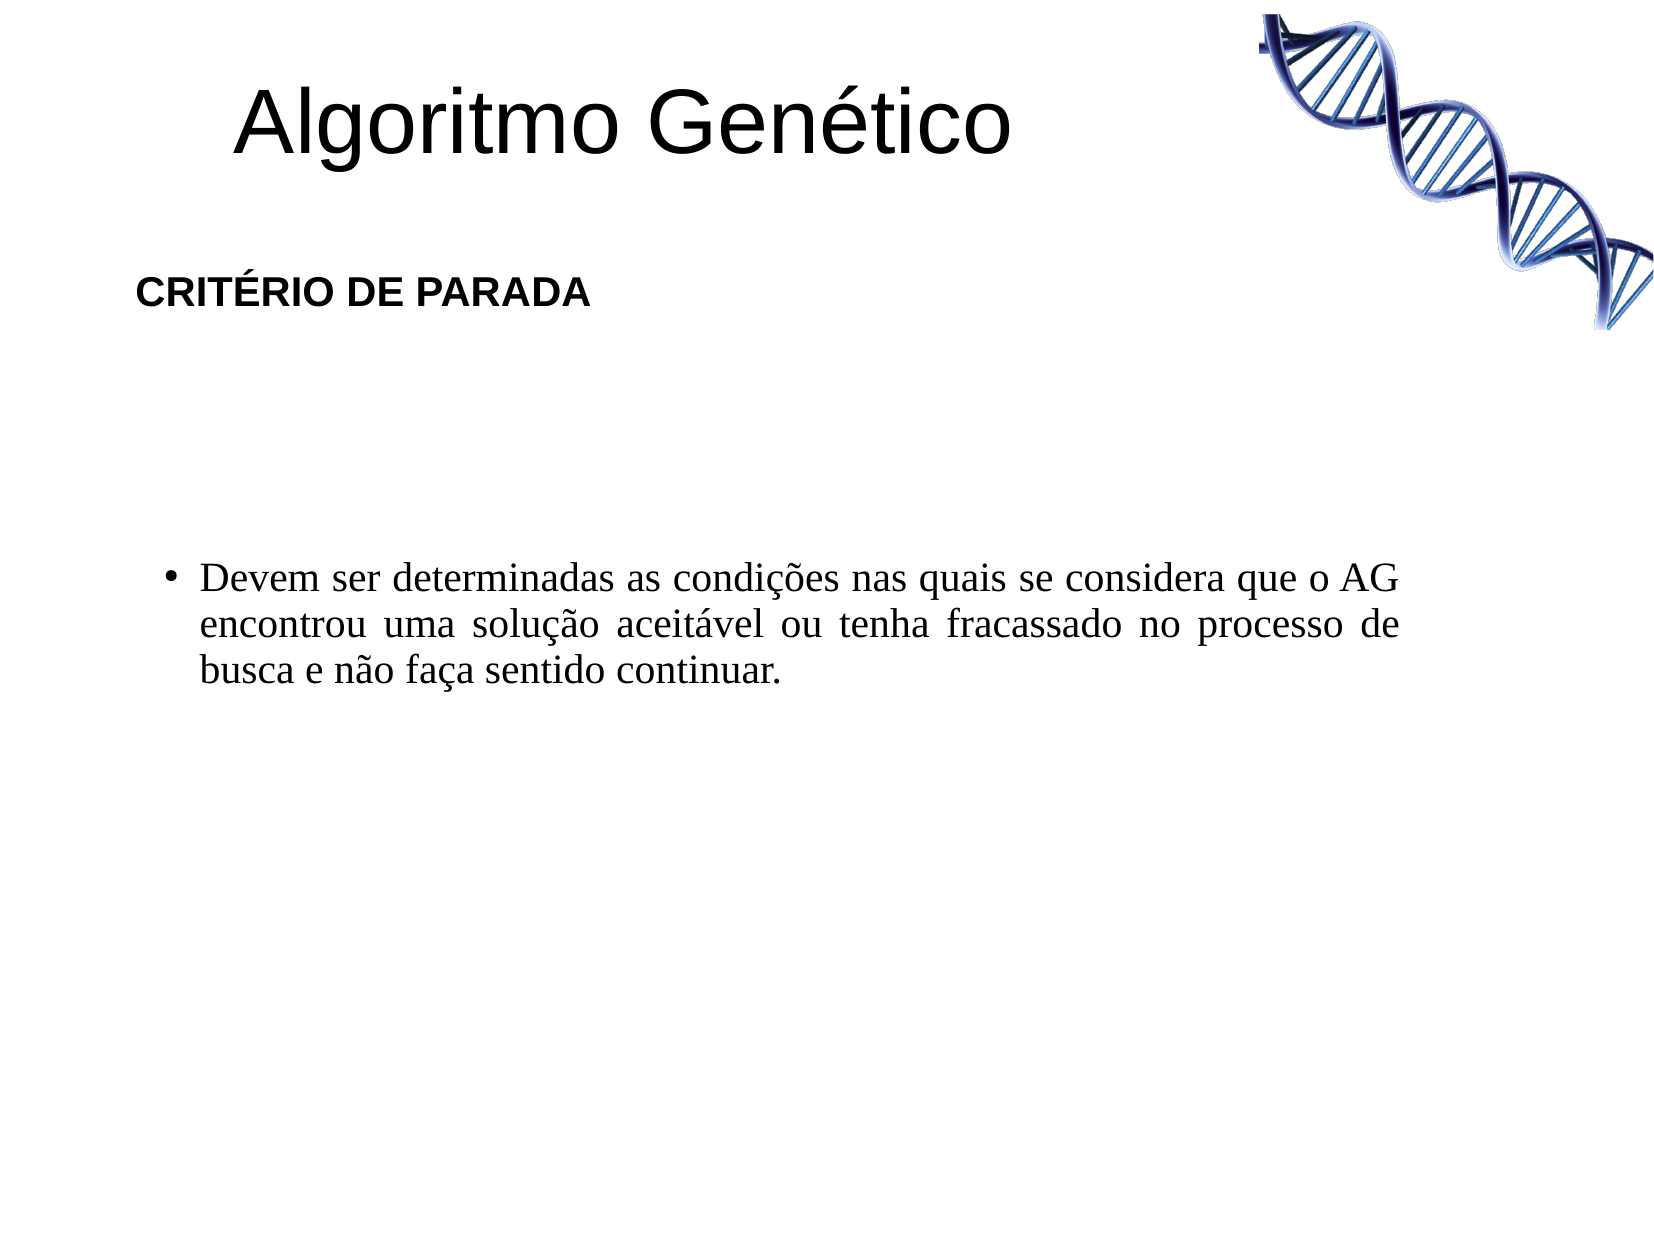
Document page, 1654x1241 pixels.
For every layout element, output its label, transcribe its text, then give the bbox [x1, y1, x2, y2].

title Algoritmo Genético [0, 17, 1369, 226]
picture [1259, 14, 1654, 330]
text_box Devem ser determinadas as condições nas quais se considera que o AG encontrou uma solução aceitável ou tenha fracassado no processo de busca e não faça sentido continuar. [149, 546, 1416, 701]
text_box CRITÉRIO DE PARADA [120, 261, 717, 323]
